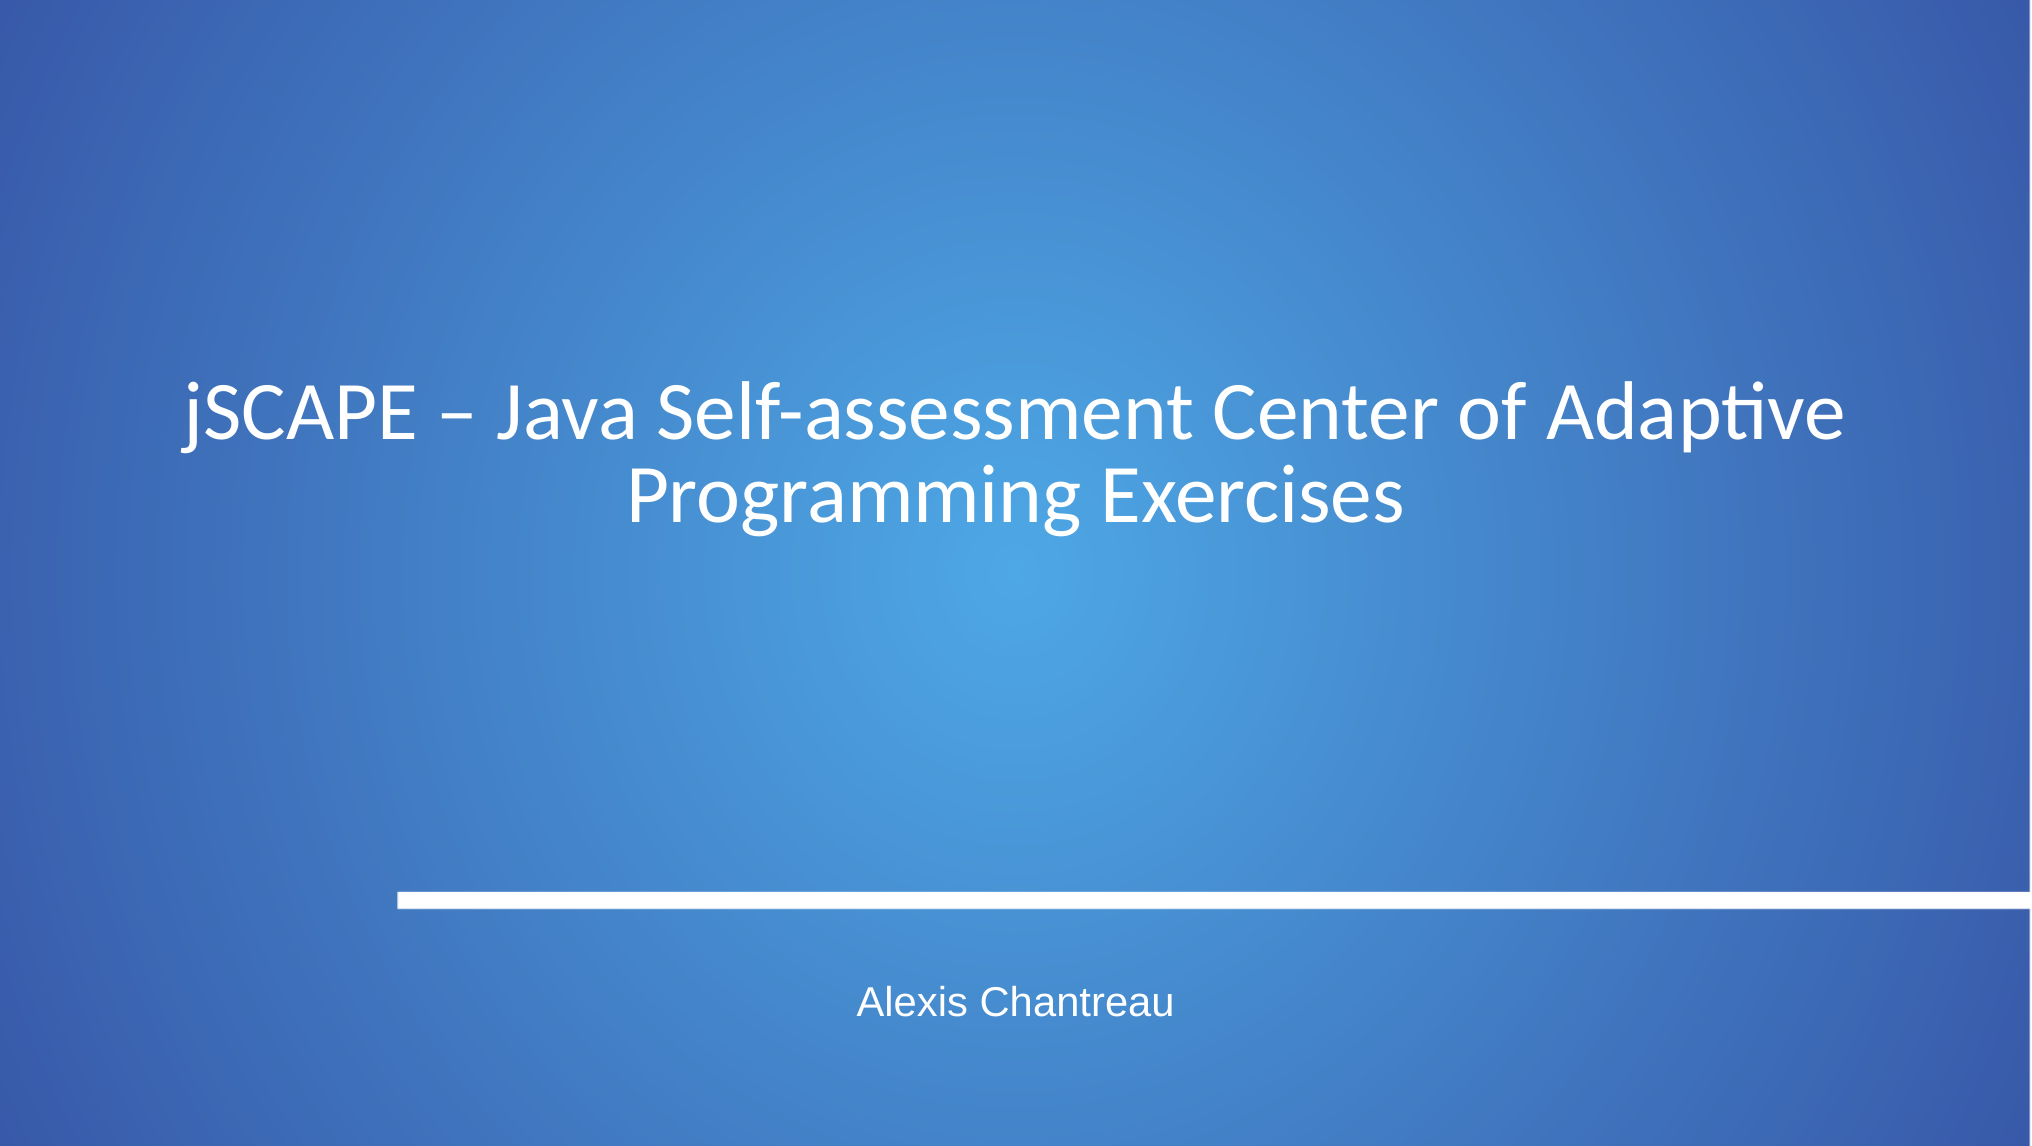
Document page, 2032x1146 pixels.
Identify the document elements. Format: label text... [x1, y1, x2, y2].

subtitle Alexis Chantreau [101, 978, 1930, 1026]
picture [0, 0, 2032, 1146]
title jSCAPE – Java Self-assessment Center of Adaptive Programming Exercises [101, 45, 1930, 875]
